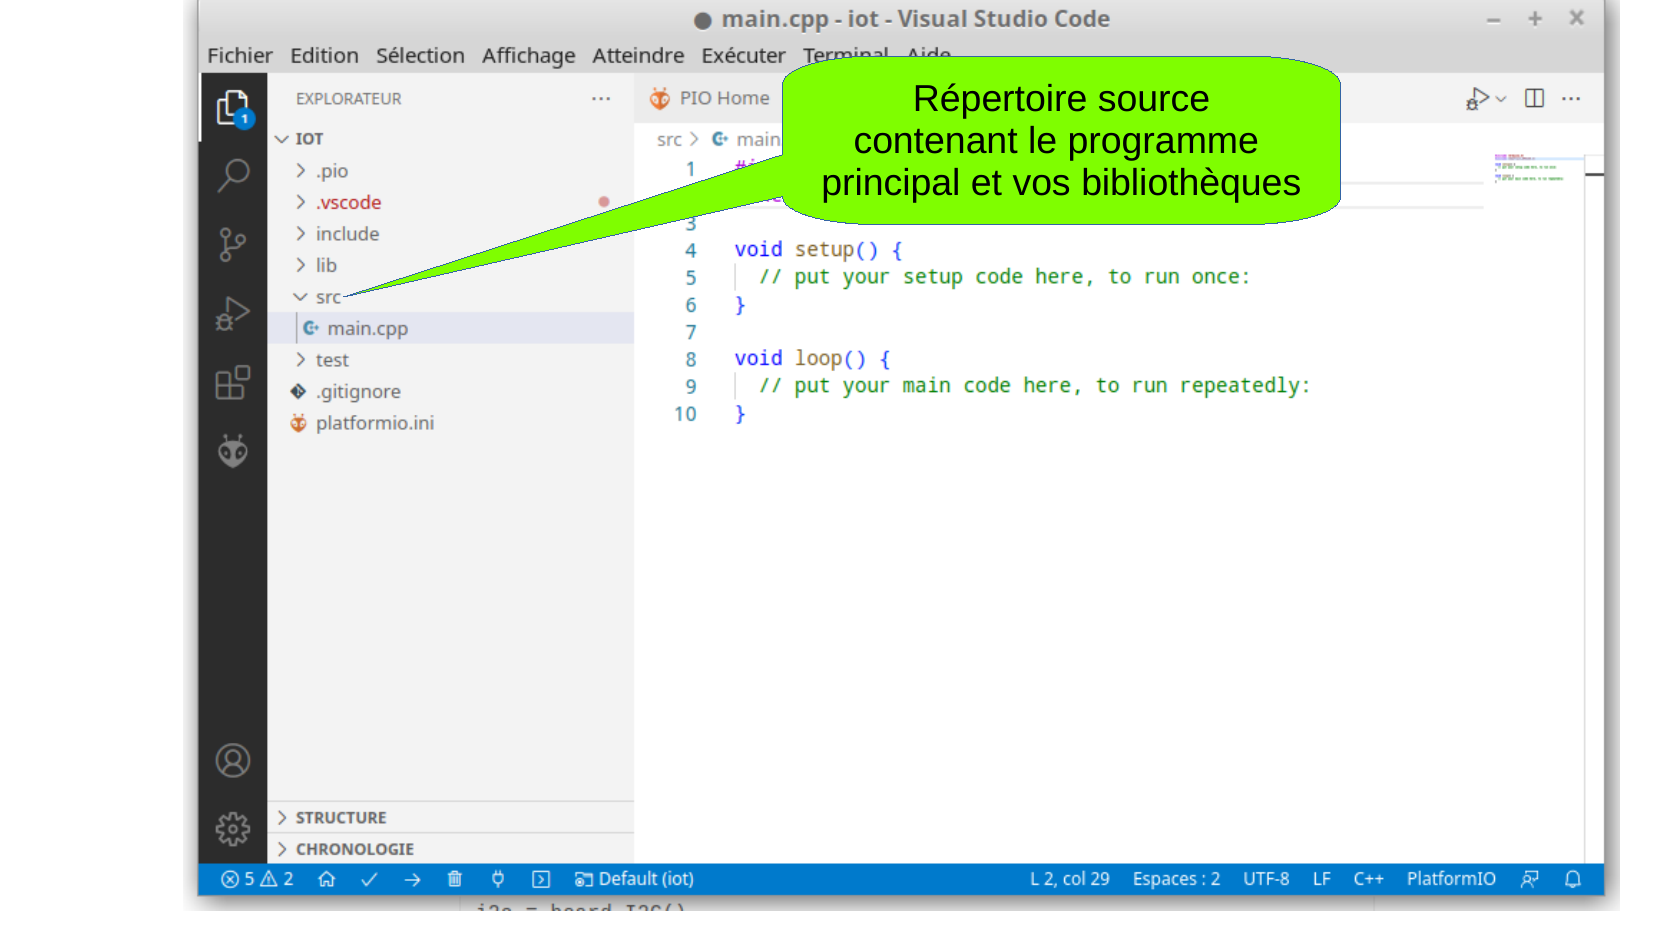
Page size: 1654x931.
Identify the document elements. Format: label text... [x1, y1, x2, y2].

text_box Répertoire source contenant le programme principal et vos bibliothèques [343, 56, 1341, 297]
picture [183, 0, 1620, 911]
